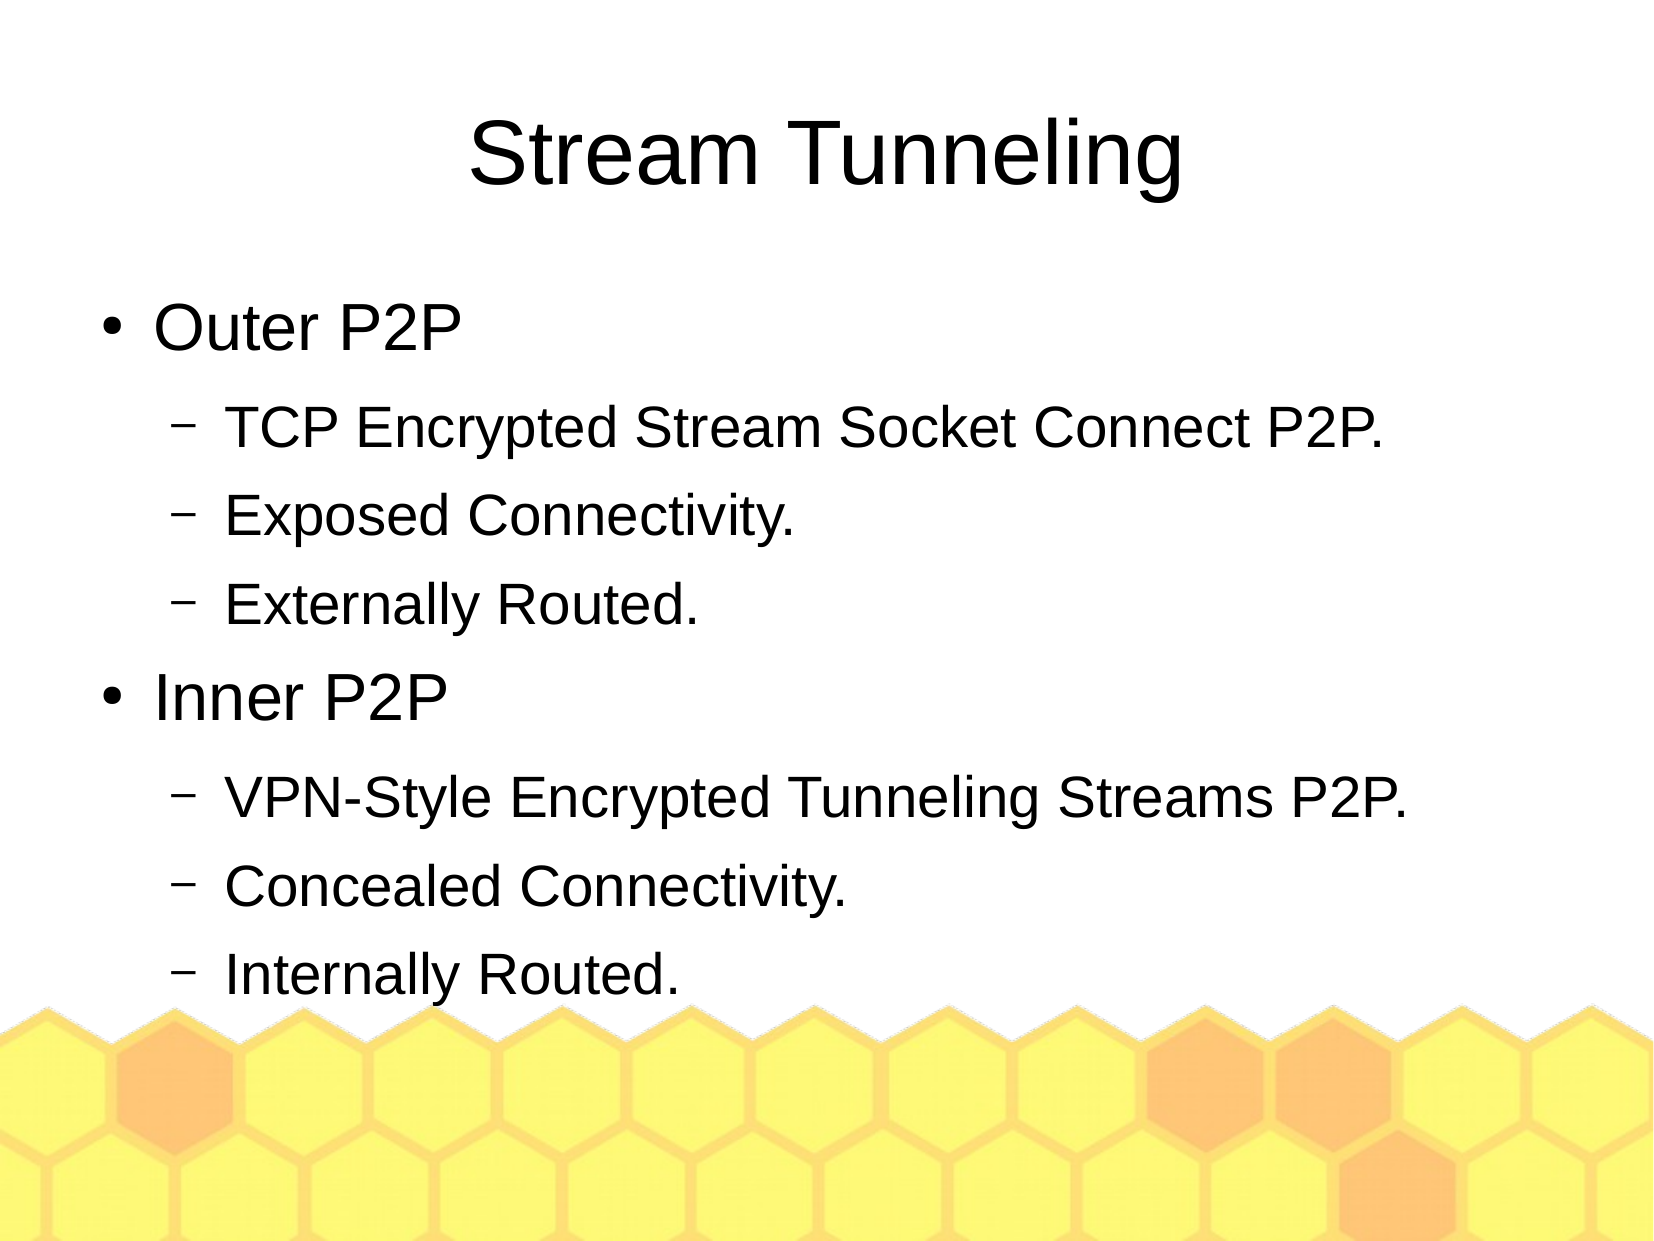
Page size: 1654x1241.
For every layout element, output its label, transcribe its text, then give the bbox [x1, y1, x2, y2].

title Stream Tunneling [82, 49, 1571, 257]
list Outer P2P TCP Encrypted Stream Socket Connect P2P. Exposed Connectivity. Externally Routed. Inner P2P VPN-Style Encrypted Tunneling Streams P2P. Concealed Connectivity. Internally Routed. [82, 290, 1571, 1010]
picture [0, 1001, 1654, 1241]
